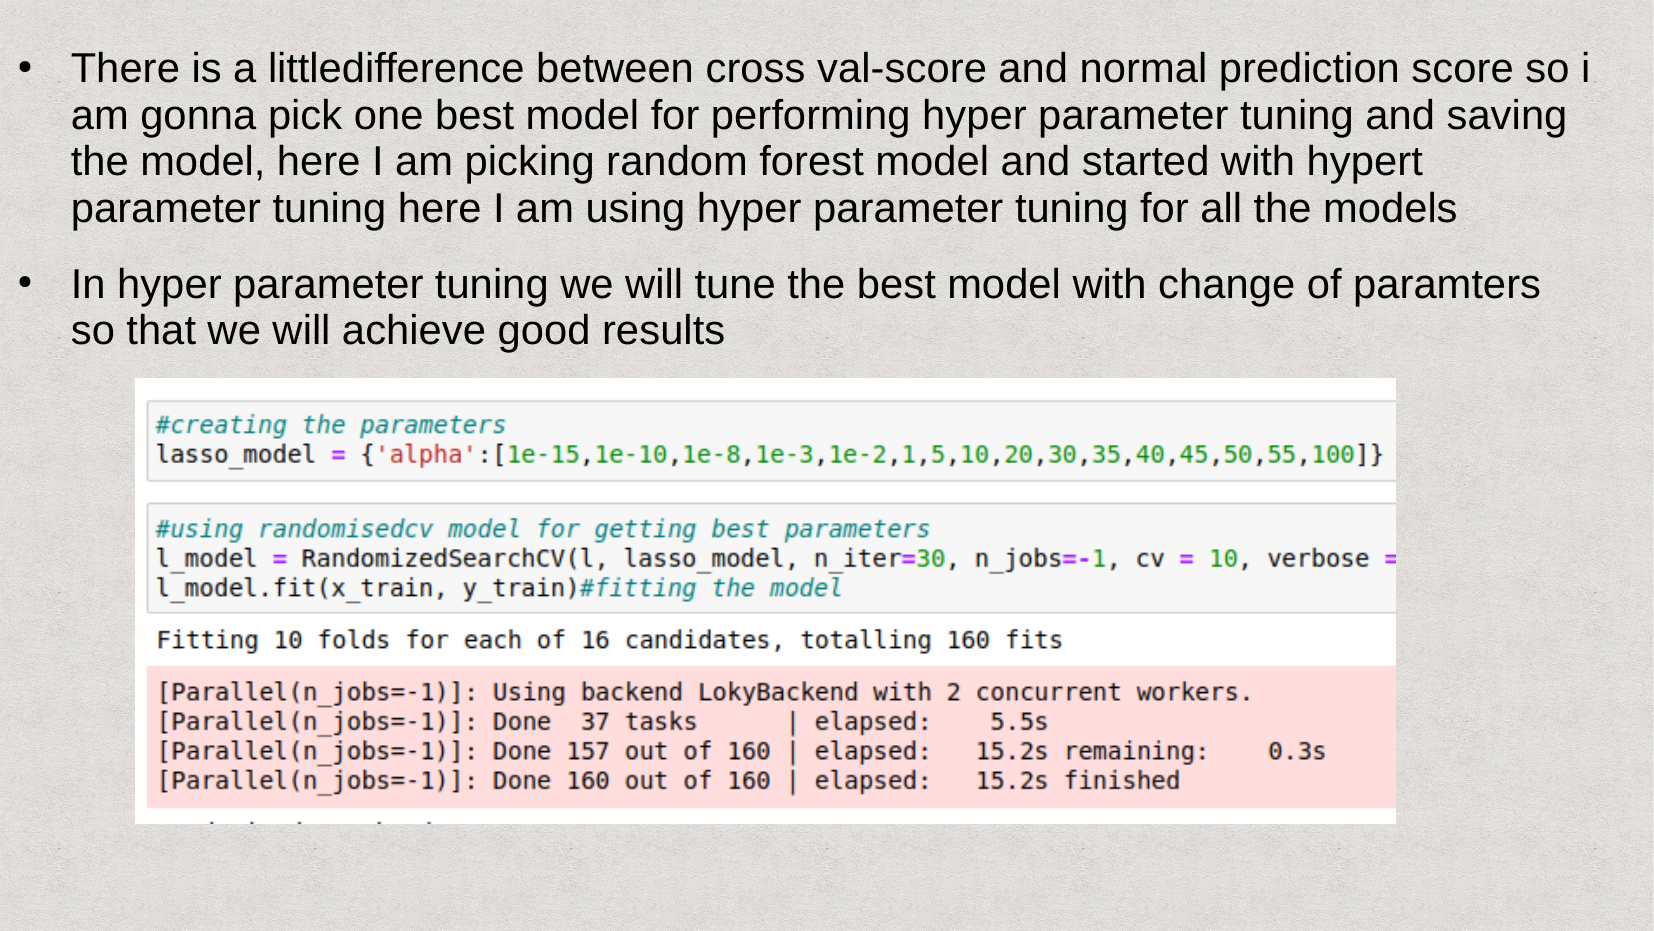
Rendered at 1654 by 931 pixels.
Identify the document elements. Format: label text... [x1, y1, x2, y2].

list There is a littledifference between cross val-score and normal prediction score so i am gonna pick one best model for performing hyper parameter tuning and saving the model, here I am picking random forest model and started with hypert parameter tuning here I am using hyper parameter tuning for all the models In hyper parameter tuning we will tune the best model with change of paramters so that we will achieve good results [0, 45, 1594, 901]
picture [0, 0, 1654, 931]
picture [135, 378, 1396, 824]
